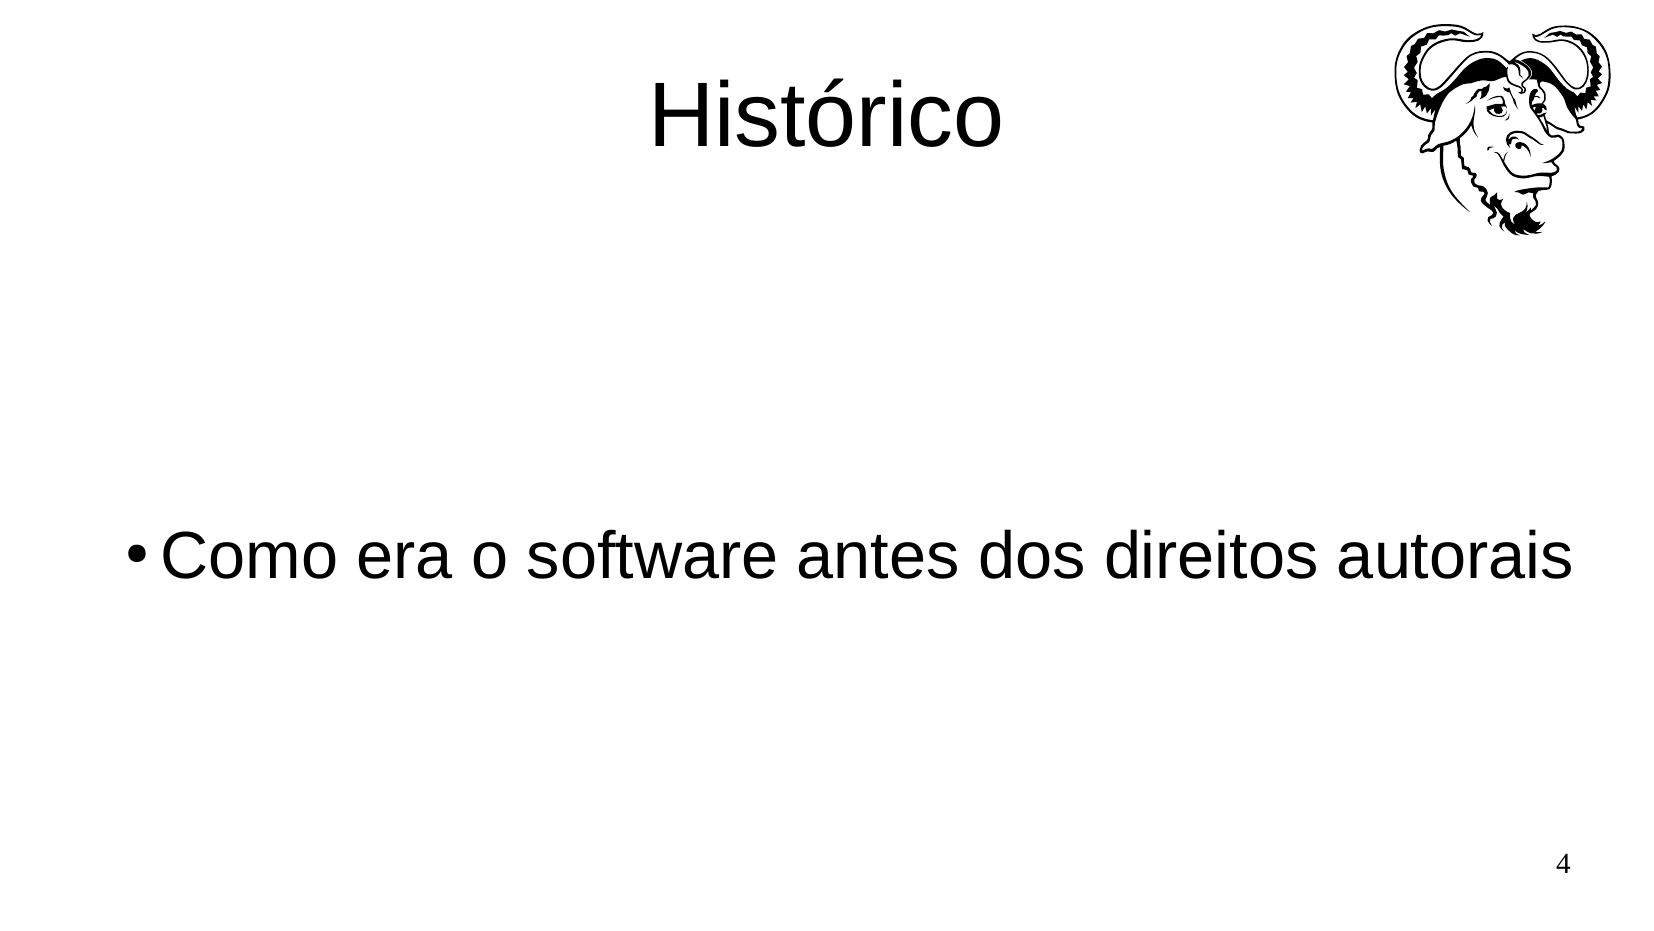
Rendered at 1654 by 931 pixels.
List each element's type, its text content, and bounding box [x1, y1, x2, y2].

title Histórico [82, 37, 1394, 193]
subtitle Como era o software antes dos direitos autorais [75, 255, 1591, 856]
picture [1394, 24, 1611, 236]
